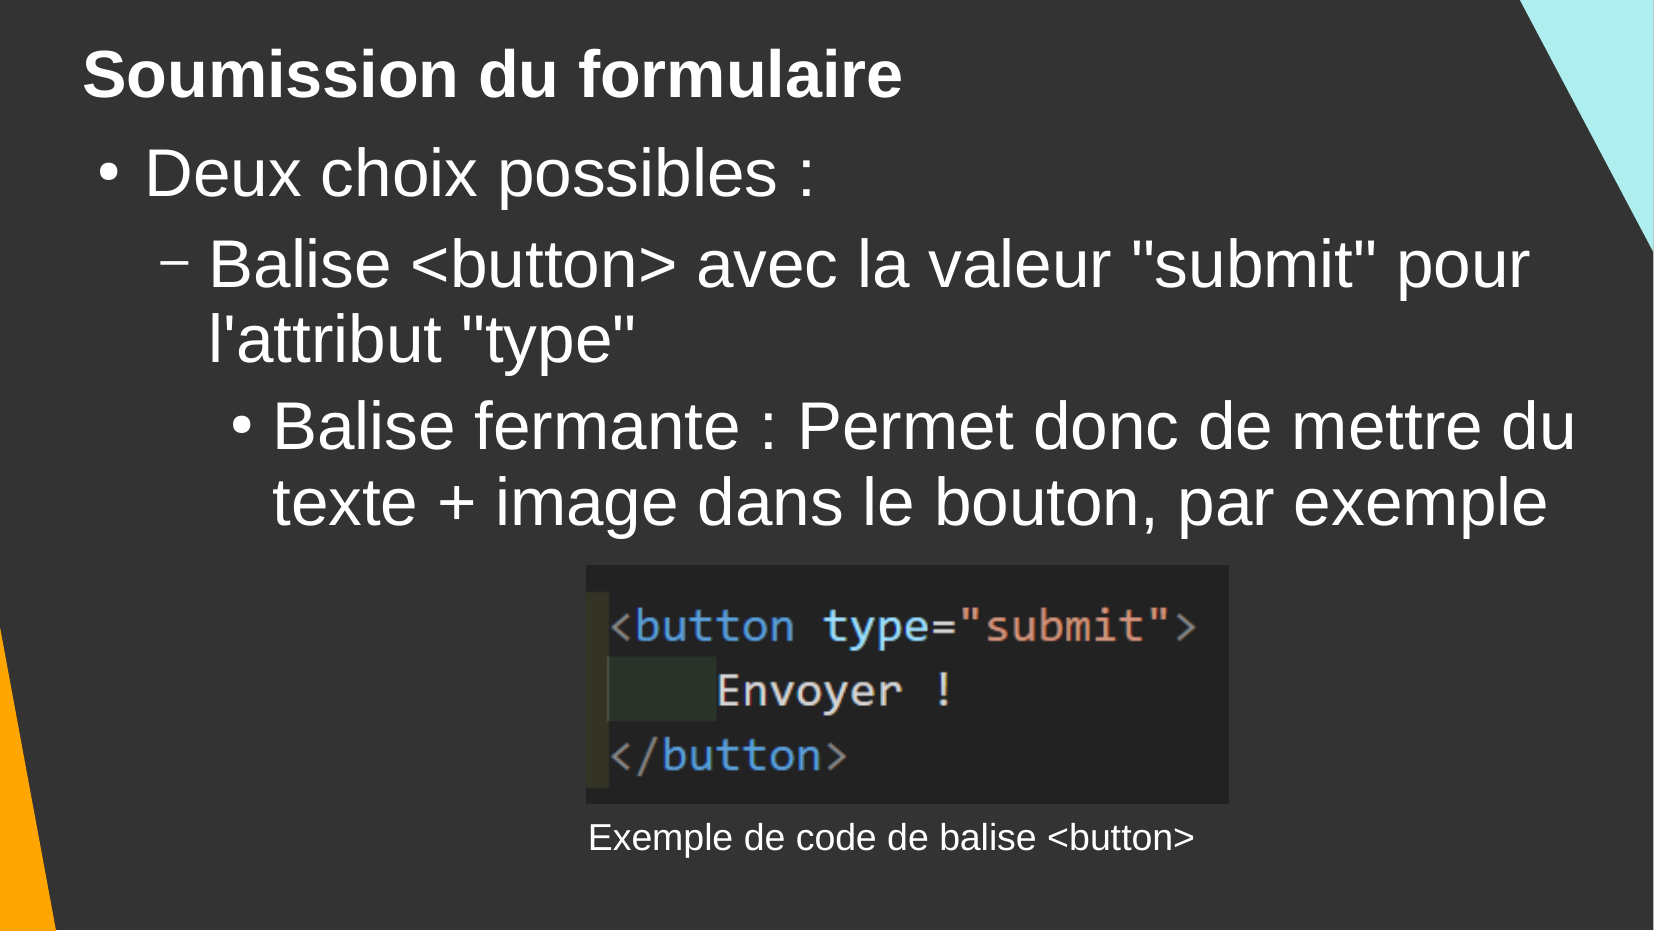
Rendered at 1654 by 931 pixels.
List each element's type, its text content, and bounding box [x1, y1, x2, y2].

title Soumission du formulaire [82, 37, 1571, 114]
list Deux choix possibles : Balise <button> avec la valeur "submit" pour l'attribut "type" Balise fermante : Permet donc de mettre du texte + image dans le bouton, par exemple [80, 135, 1605, 567]
text_box [1519, 0, 1654, 254]
picture [586, 565, 1229, 804]
text_box Exemple de code de balise <button> [307, 809, 1477, 869]
text_box [0, 627, 57, 931]
